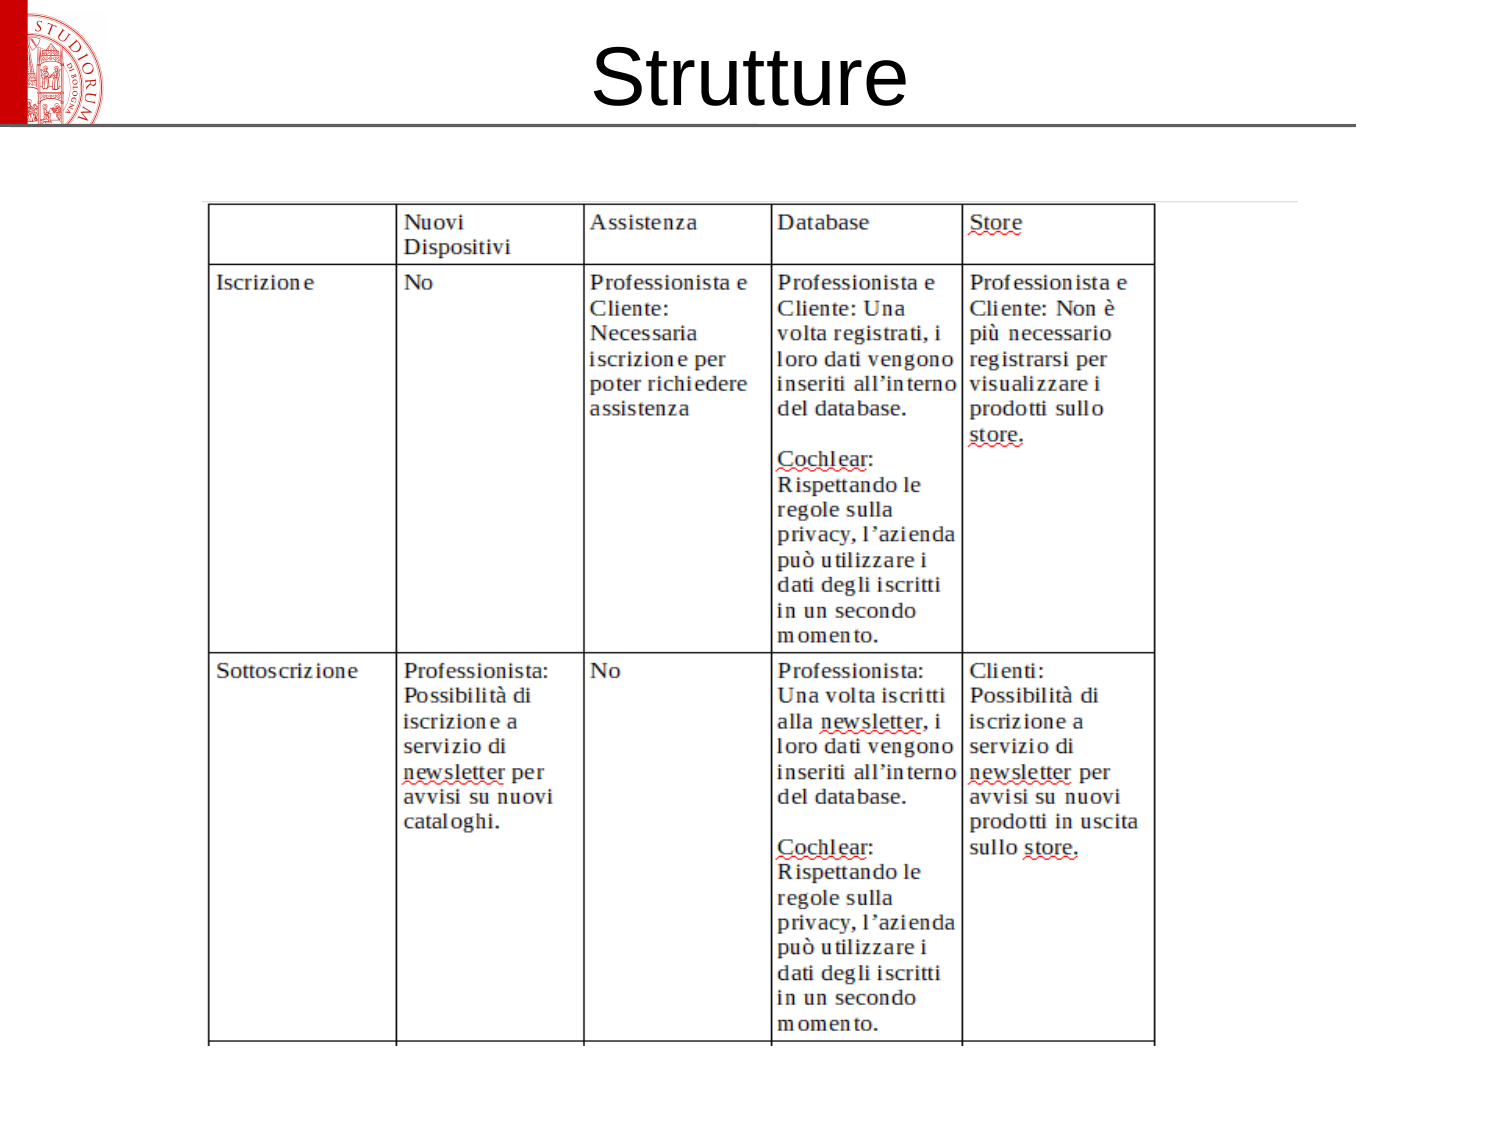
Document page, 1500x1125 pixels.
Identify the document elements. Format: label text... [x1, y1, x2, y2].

picture [202, 201, 1298, 1046]
title Strutture [75, 7, 1425, 114]
picture [28, 11, 107, 123]
